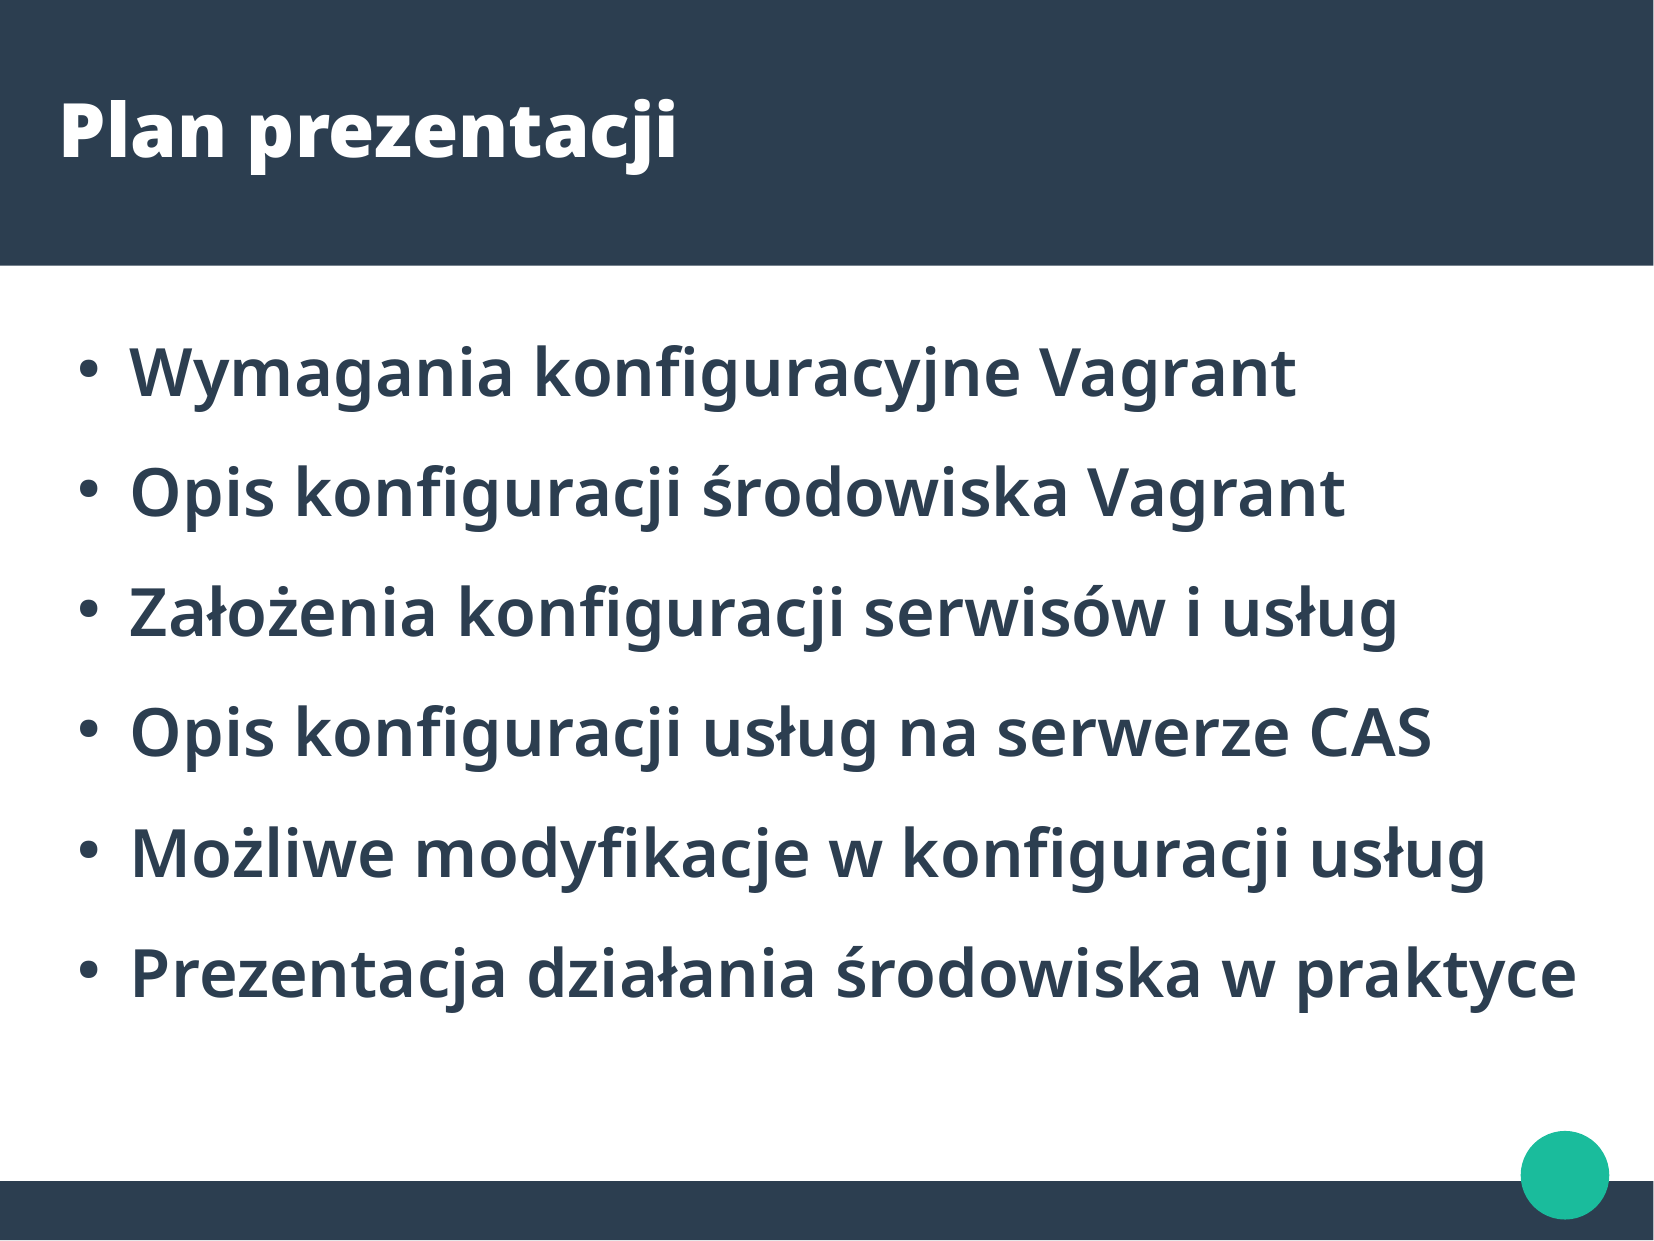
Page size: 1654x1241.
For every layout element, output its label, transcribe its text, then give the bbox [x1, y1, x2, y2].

title Plan prezentacji [59, 49, 1595, 207]
list Wymagania konfiguracyjne Vagrant Opis konfiguracji środowiska Vagrant Założenia konfiguracji serwisów i usług Opis konfiguracji usług na serwerze CAS Możliwe modyfikacje w konfiguracji usług Prezentacja działania środowiska w praktyce [59, 324, 1595, 1152]
